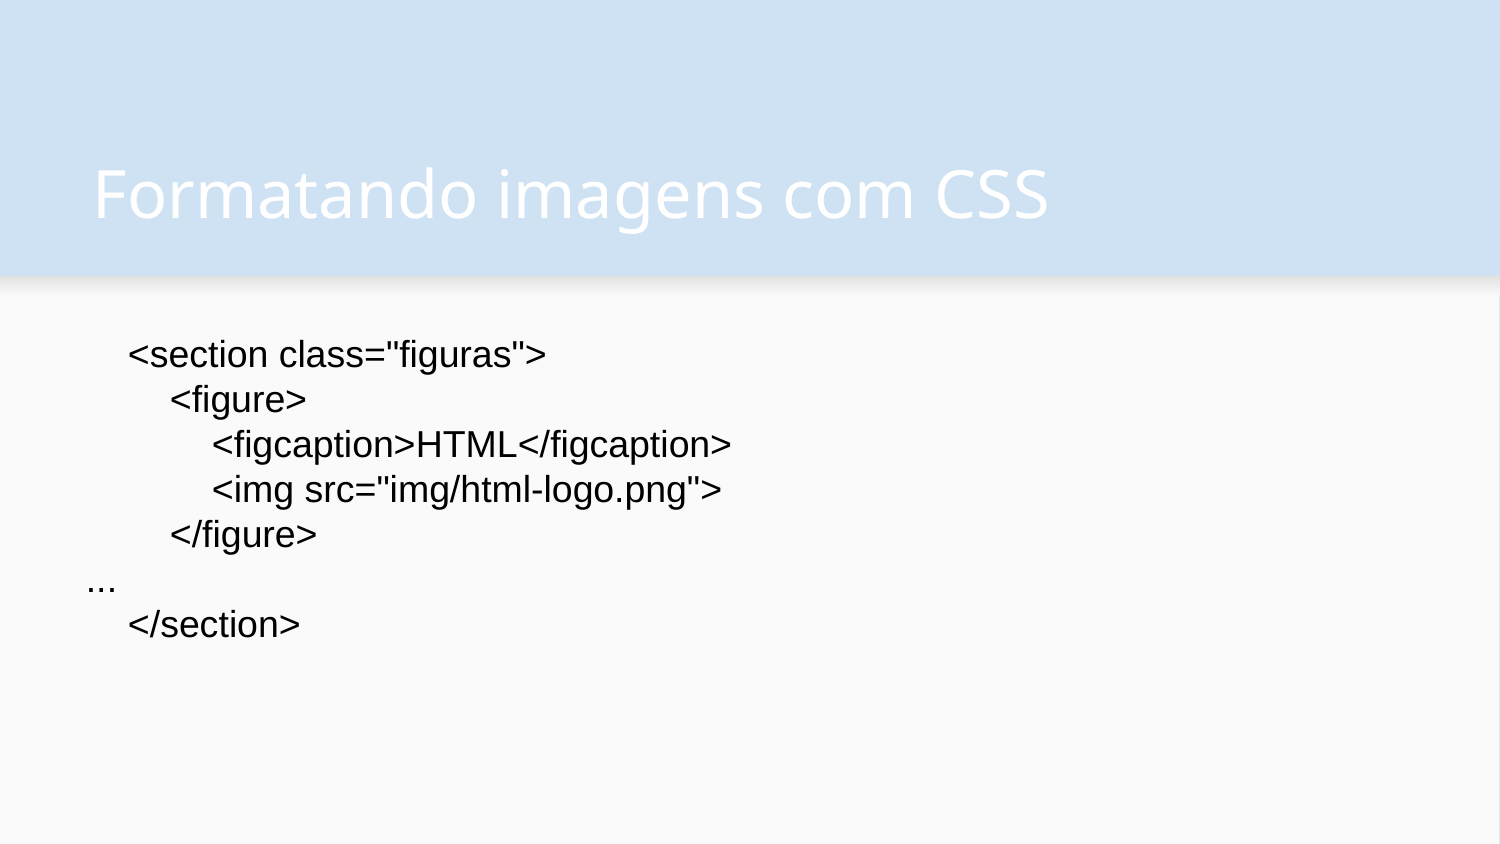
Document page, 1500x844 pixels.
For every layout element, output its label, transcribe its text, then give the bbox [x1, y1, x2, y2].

list <section class="figuras"> <figure> <figcaption>HTML</figcaption> <img src="img/html-logo.png"> </figure> ... </section> [0, 314, 1349, 760]
title Formatando imagens com CSS [77, 121, 1427, 248]
